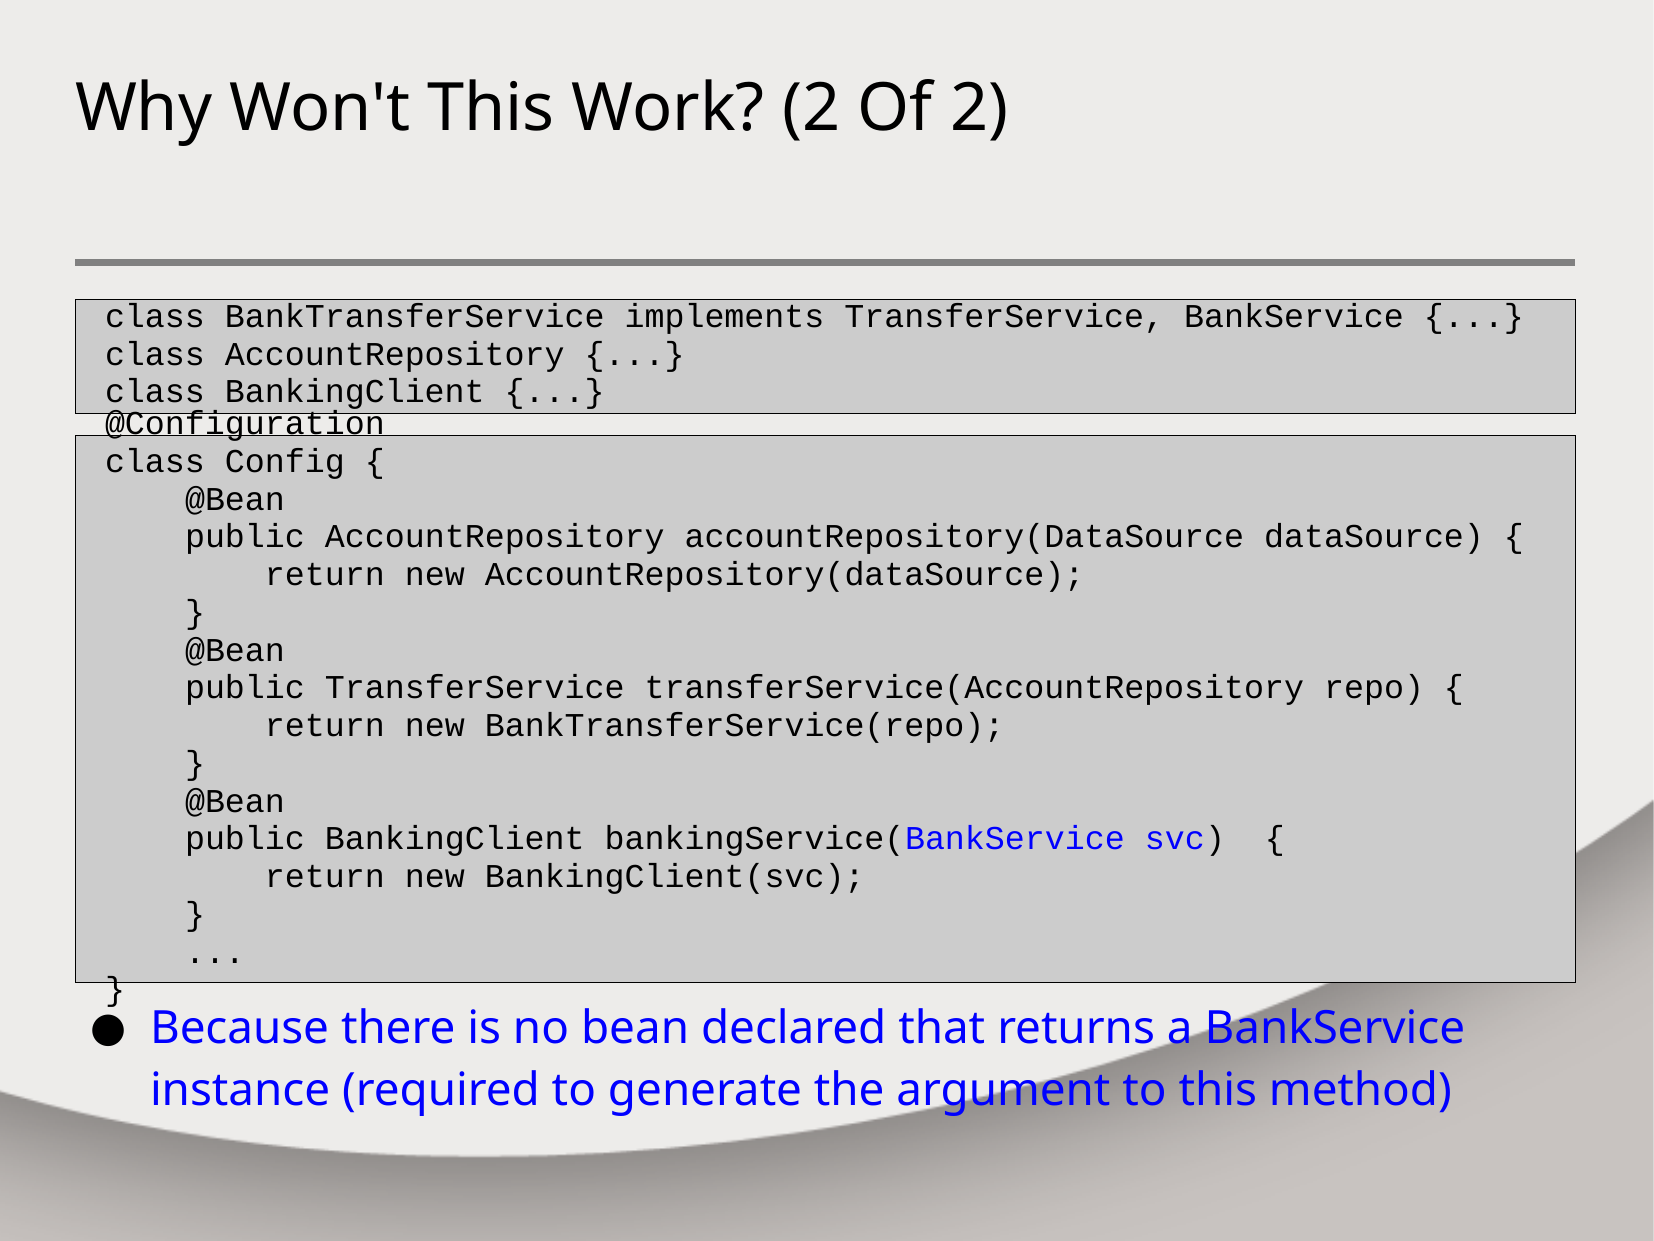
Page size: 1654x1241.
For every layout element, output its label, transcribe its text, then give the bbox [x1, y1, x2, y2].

text_box Because there is no bean declared that returns a BankService instance (required to generate the argument to this method) [75, 300, 1576, 1163]
picture [0, 0, 1654, 1241]
title Why Won't This Work? (2 Of 2) [75, 75, 1576, 226]
